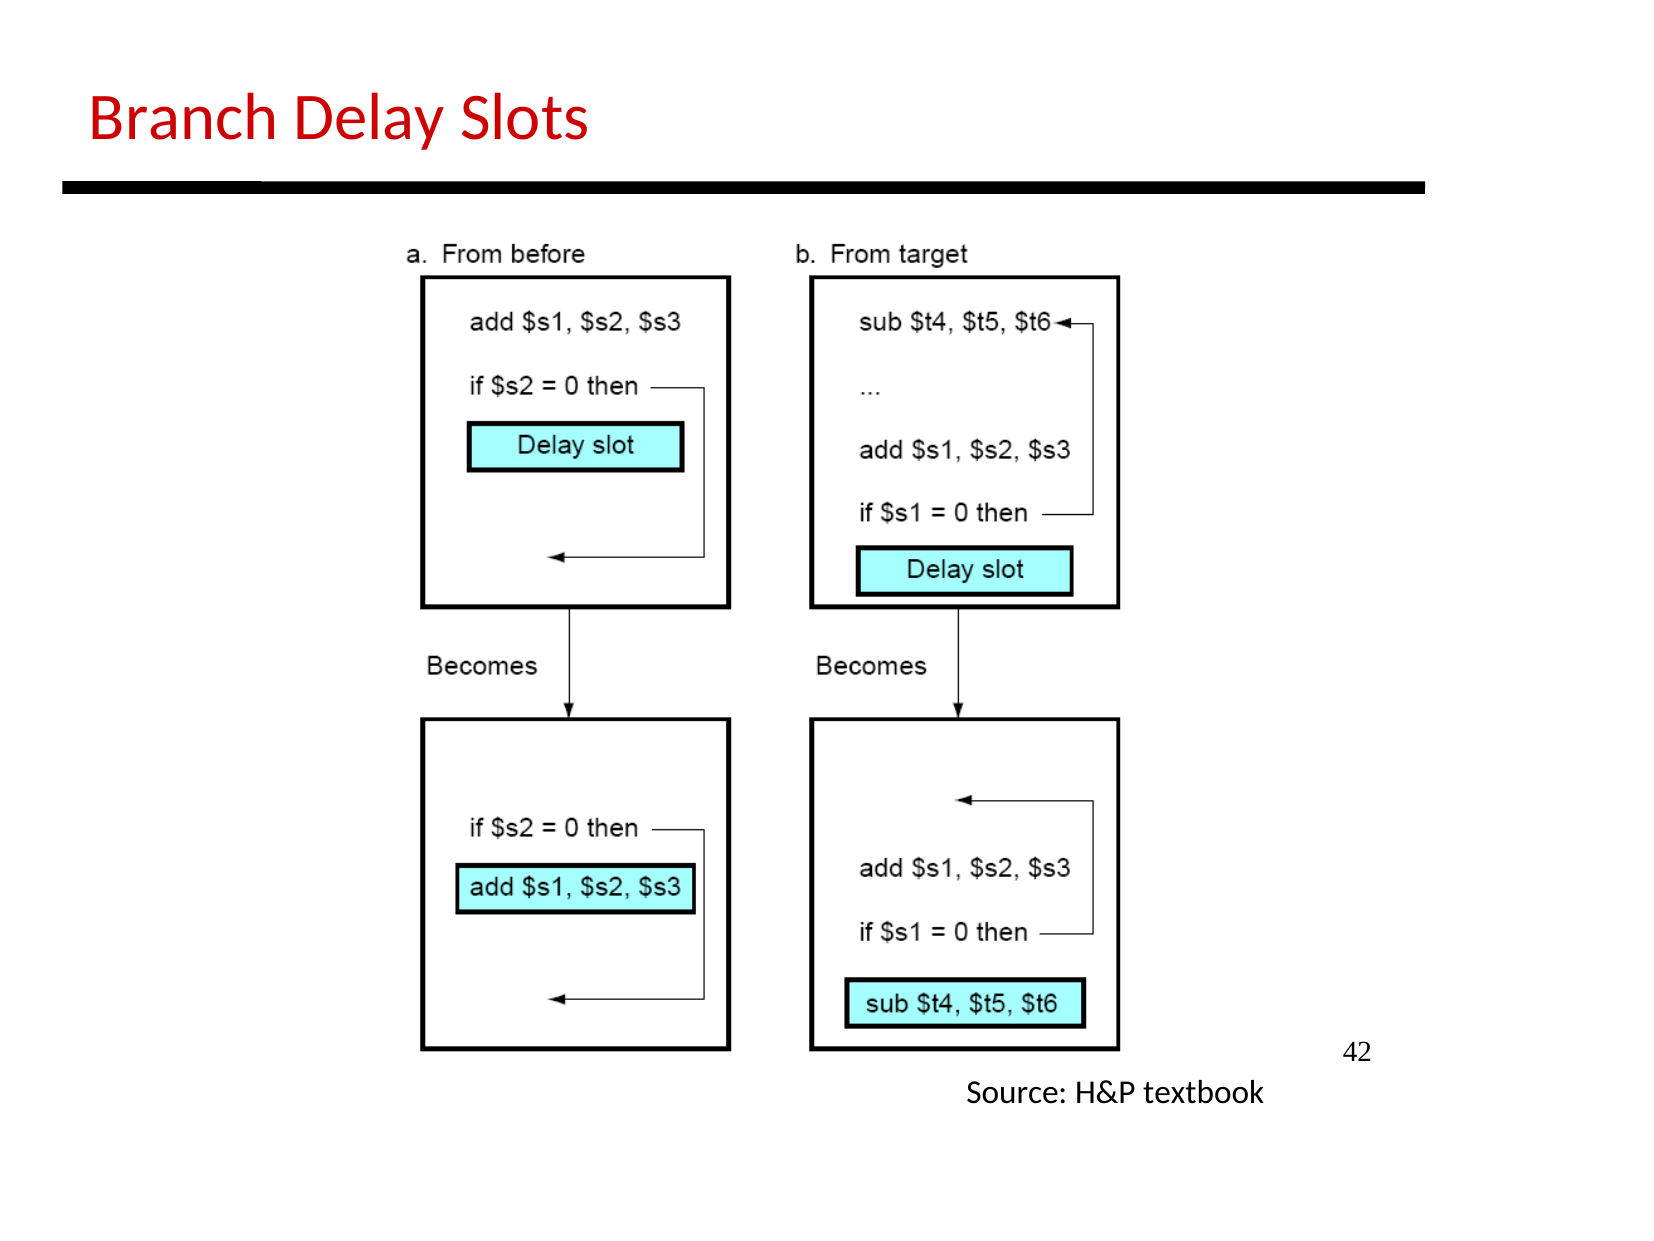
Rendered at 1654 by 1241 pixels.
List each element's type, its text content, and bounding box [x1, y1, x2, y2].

slide_number <number> [1152, 1025, 1388, 1100]
text_box Source: H&P textbook [951, 1062, 1280, 1118]
text_box Branch Delay Slots [74, 65, 605, 160]
picture [375, 225, 1152, 1068]
